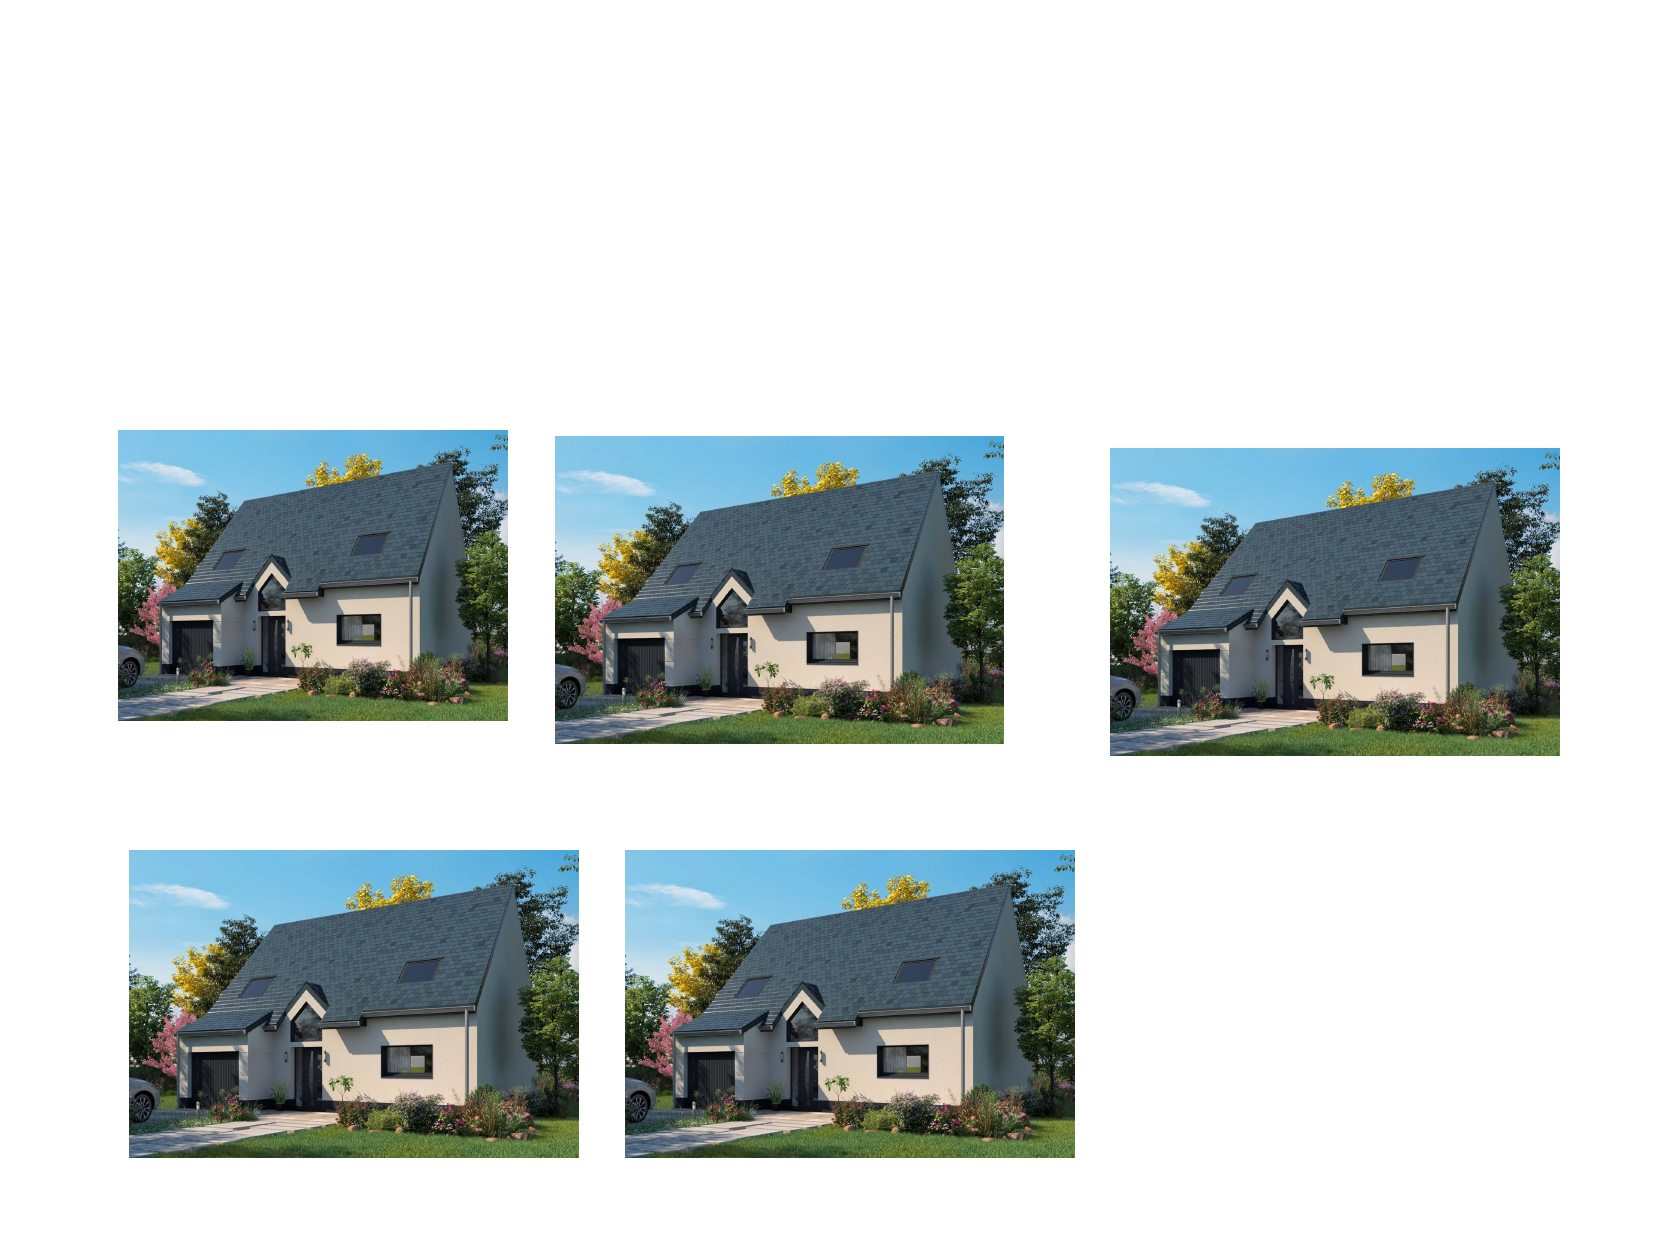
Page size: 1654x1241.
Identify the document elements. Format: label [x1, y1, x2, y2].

picture [625, 850, 1075, 1158]
picture [555, 436, 1004, 744]
picture [118, 430, 508, 721]
picture [129, 850, 579, 1158]
picture [1110, 448, 1560, 756]
